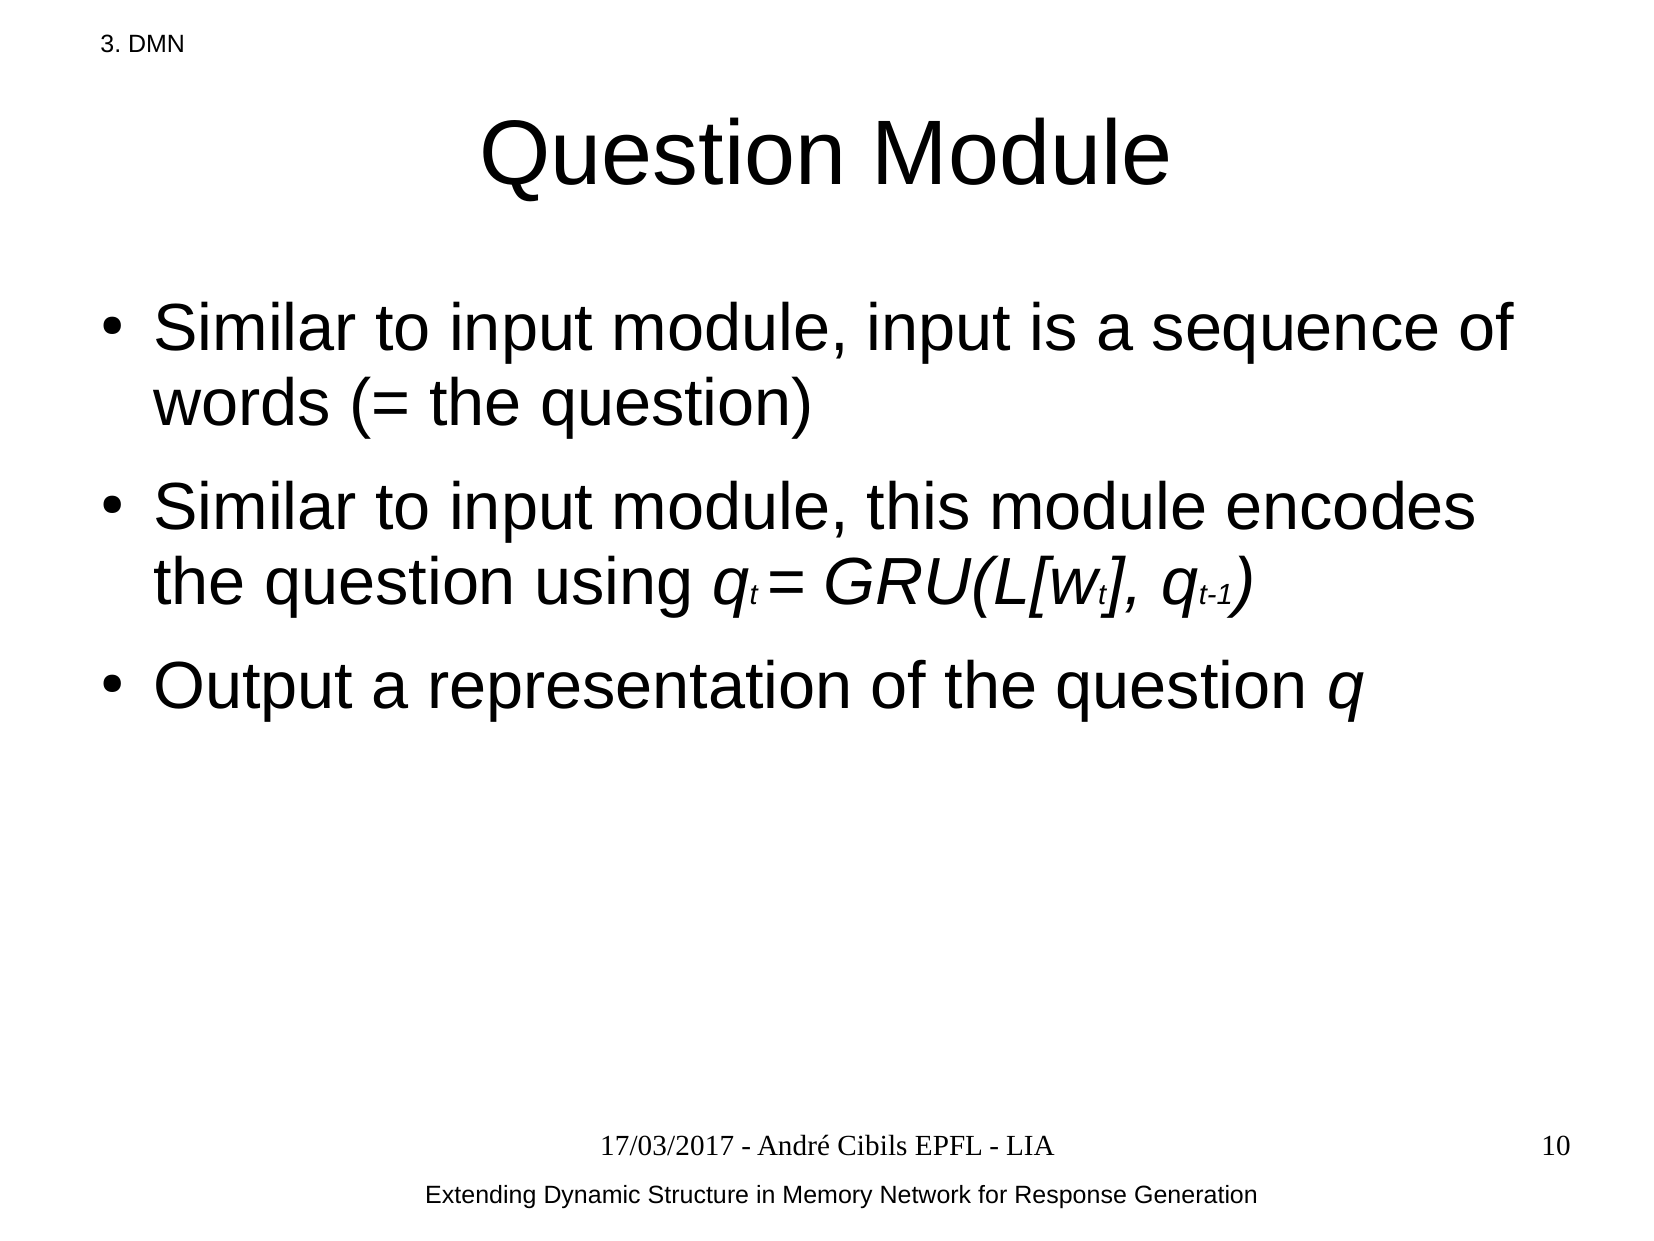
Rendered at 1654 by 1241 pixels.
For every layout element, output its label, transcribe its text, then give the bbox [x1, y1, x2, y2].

list Similar to input module, input is a sequence of words (= the question) Similar to input module, this module encodes the question using qt = GRU(L[wt], qt-1) Output a representation of the question q [82, 290, 1571, 1109]
title Question Module [82, 49, 1571, 257]
list 3. DMN [29, 29, 945, 58]
list Extending Dynamic Structure in Memory Network for Response Generation [354, 1181, 1270, 1210]
